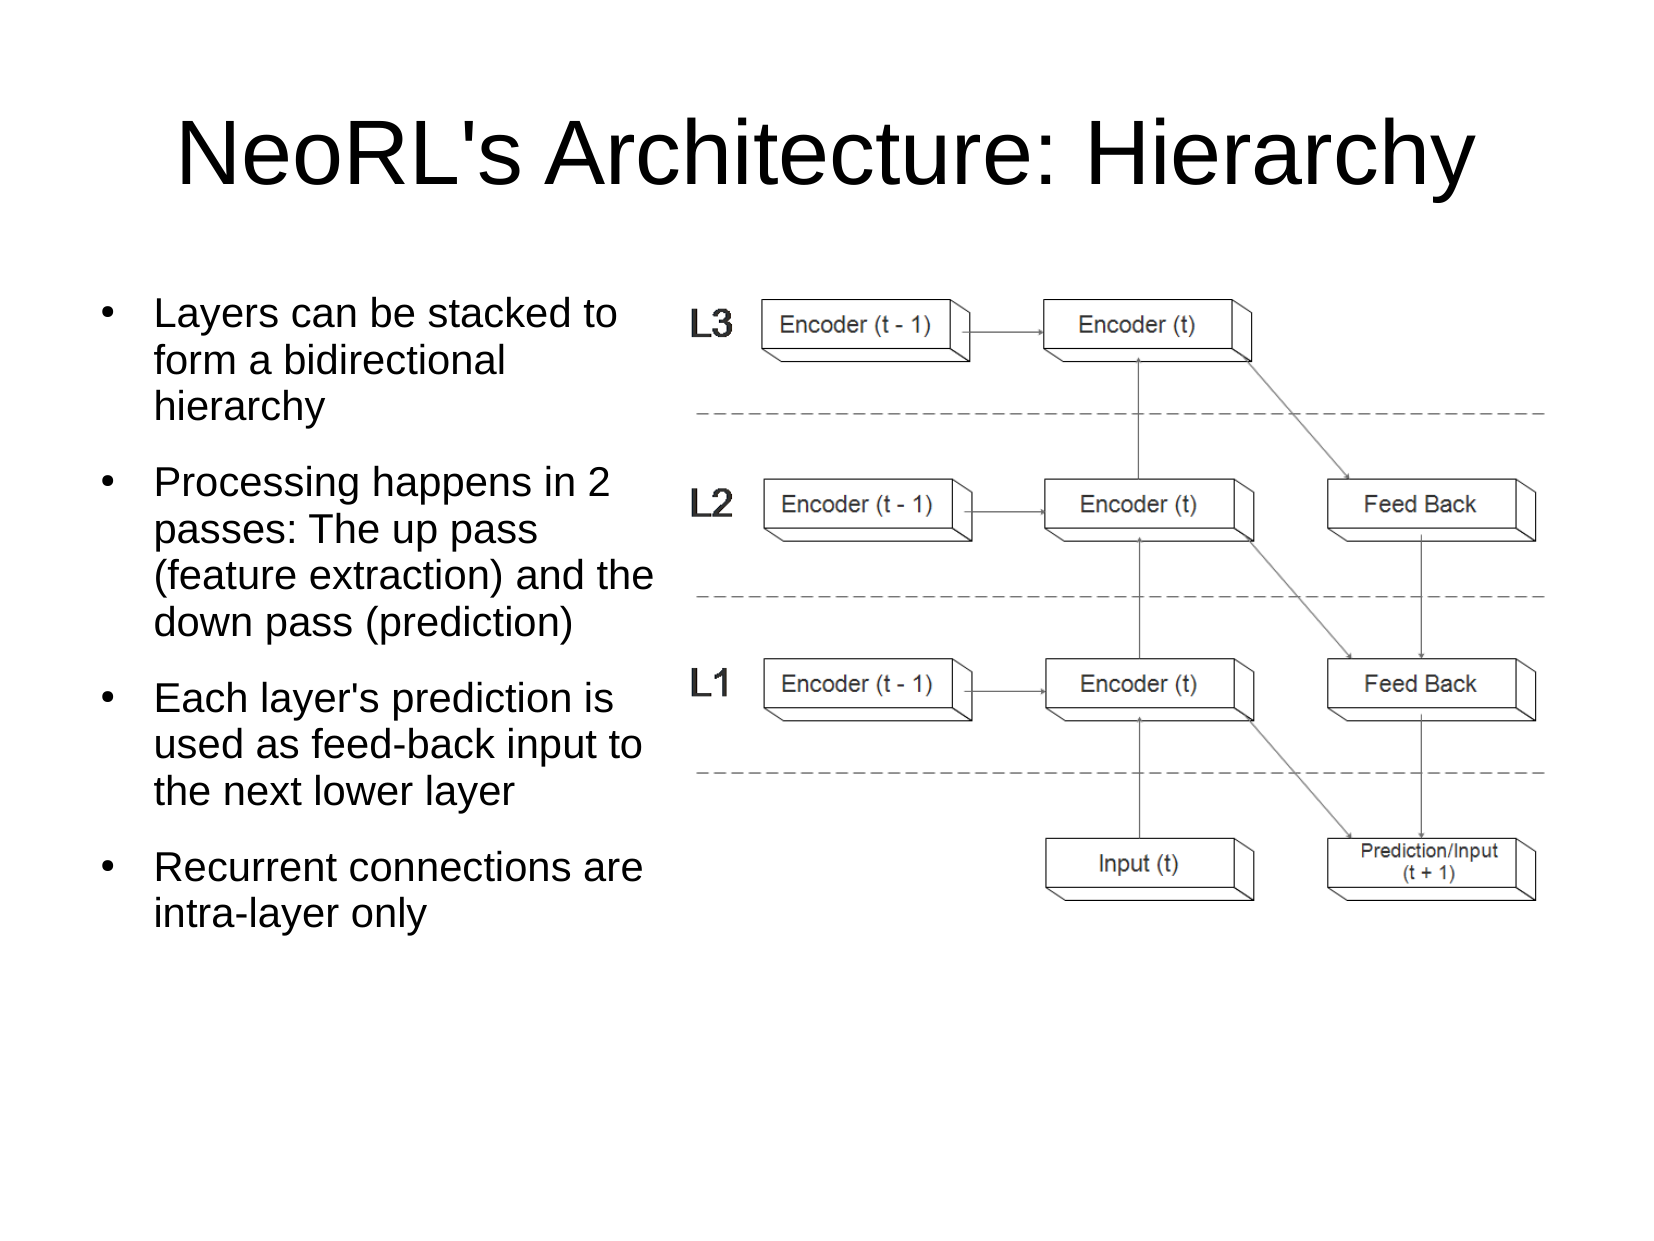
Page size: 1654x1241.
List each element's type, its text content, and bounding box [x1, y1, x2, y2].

title NeoRL's Architecture: Hierarchy [82, 49, 1571, 257]
list Layers can be stacked to form a bidirectional hierarchy Processing happens in 2 passes: The up pass (feature extraction) and the down pass (prediction) Each layer's prediction is used as feed-back input to the next lower layer Recurrent connections are intra-layer only [82, 290, 661, 1036]
picture [682, 299, 1546, 901]
